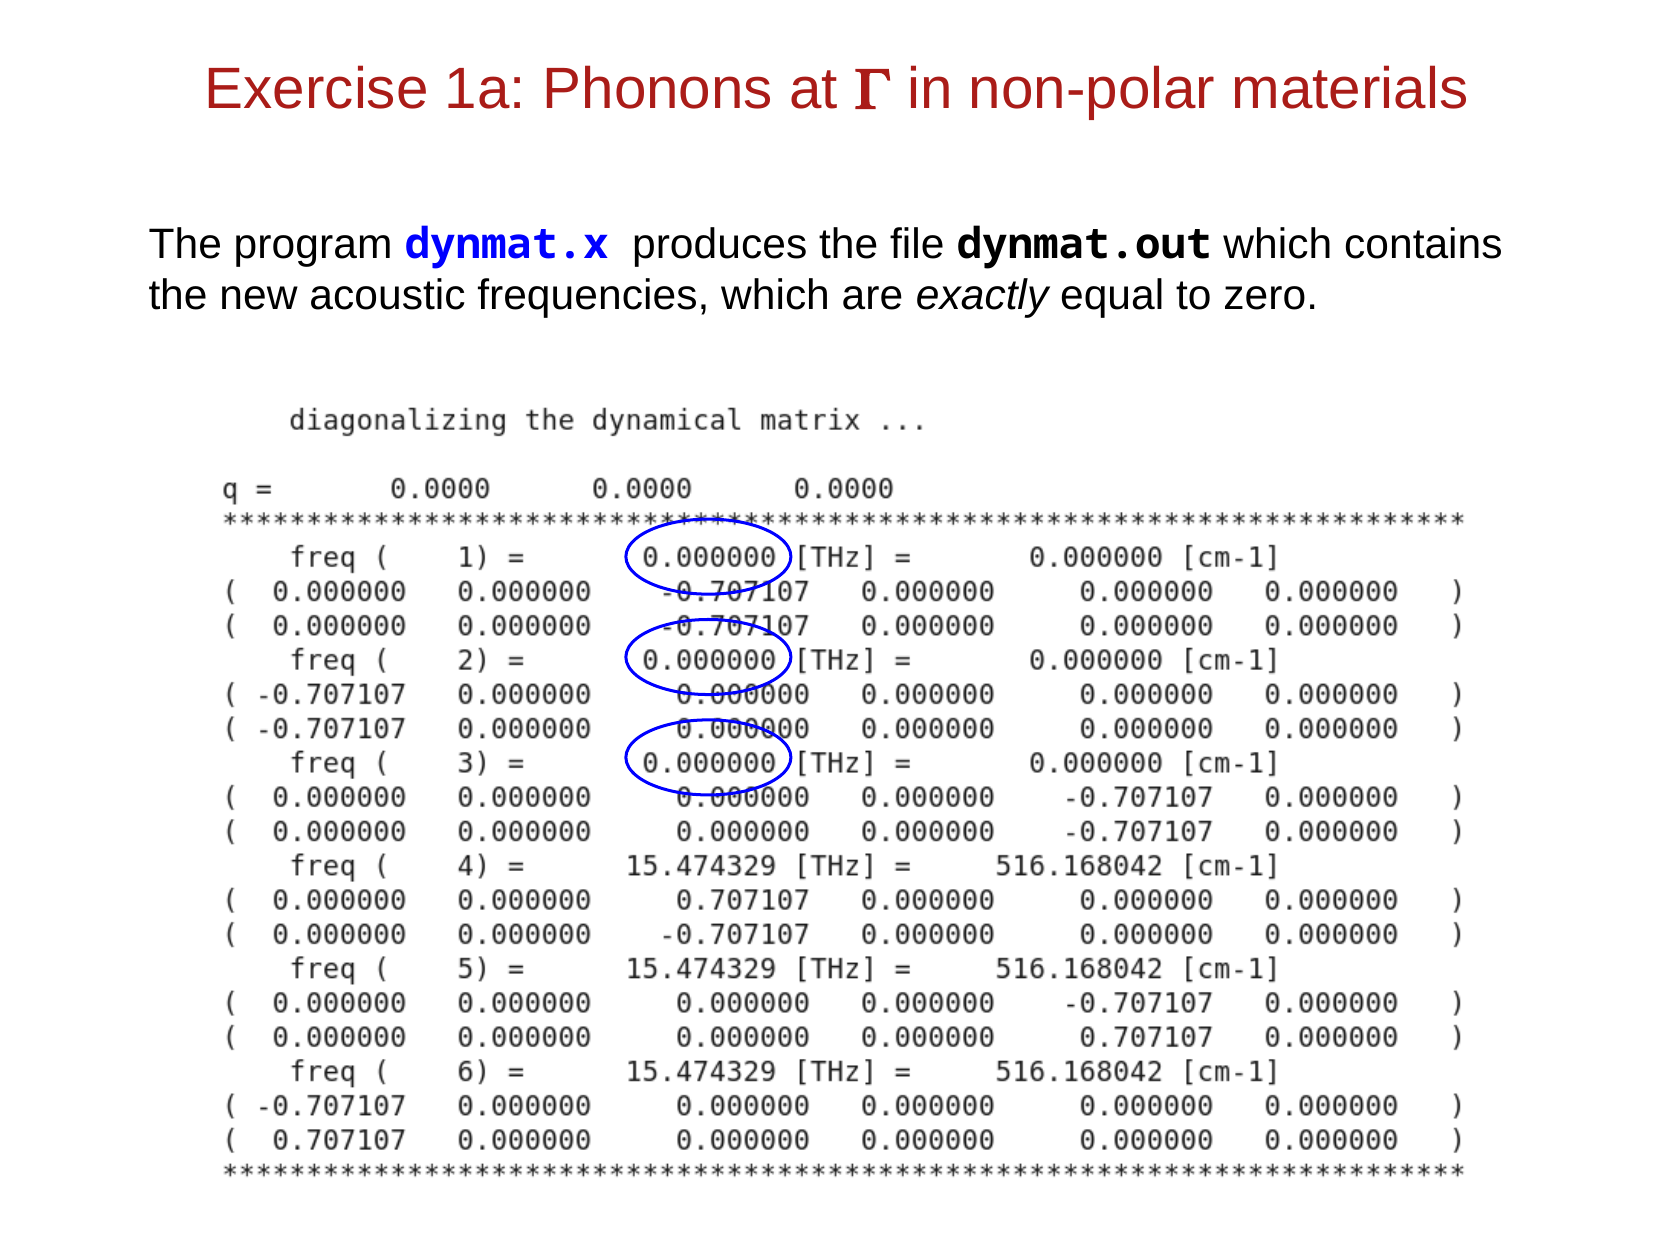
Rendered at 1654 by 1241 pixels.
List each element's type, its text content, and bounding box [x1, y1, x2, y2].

title Exercise 1a: Phonons at Γ in non-polar materials [82, 0, 1571, 192]
list The program dynmat.x produces the file dynmat.out which contains the new acoustic frequencies, which are exactly equal to zero. [82, 213, 1571, 359]
picture [210, 405, 1471, 1192]
